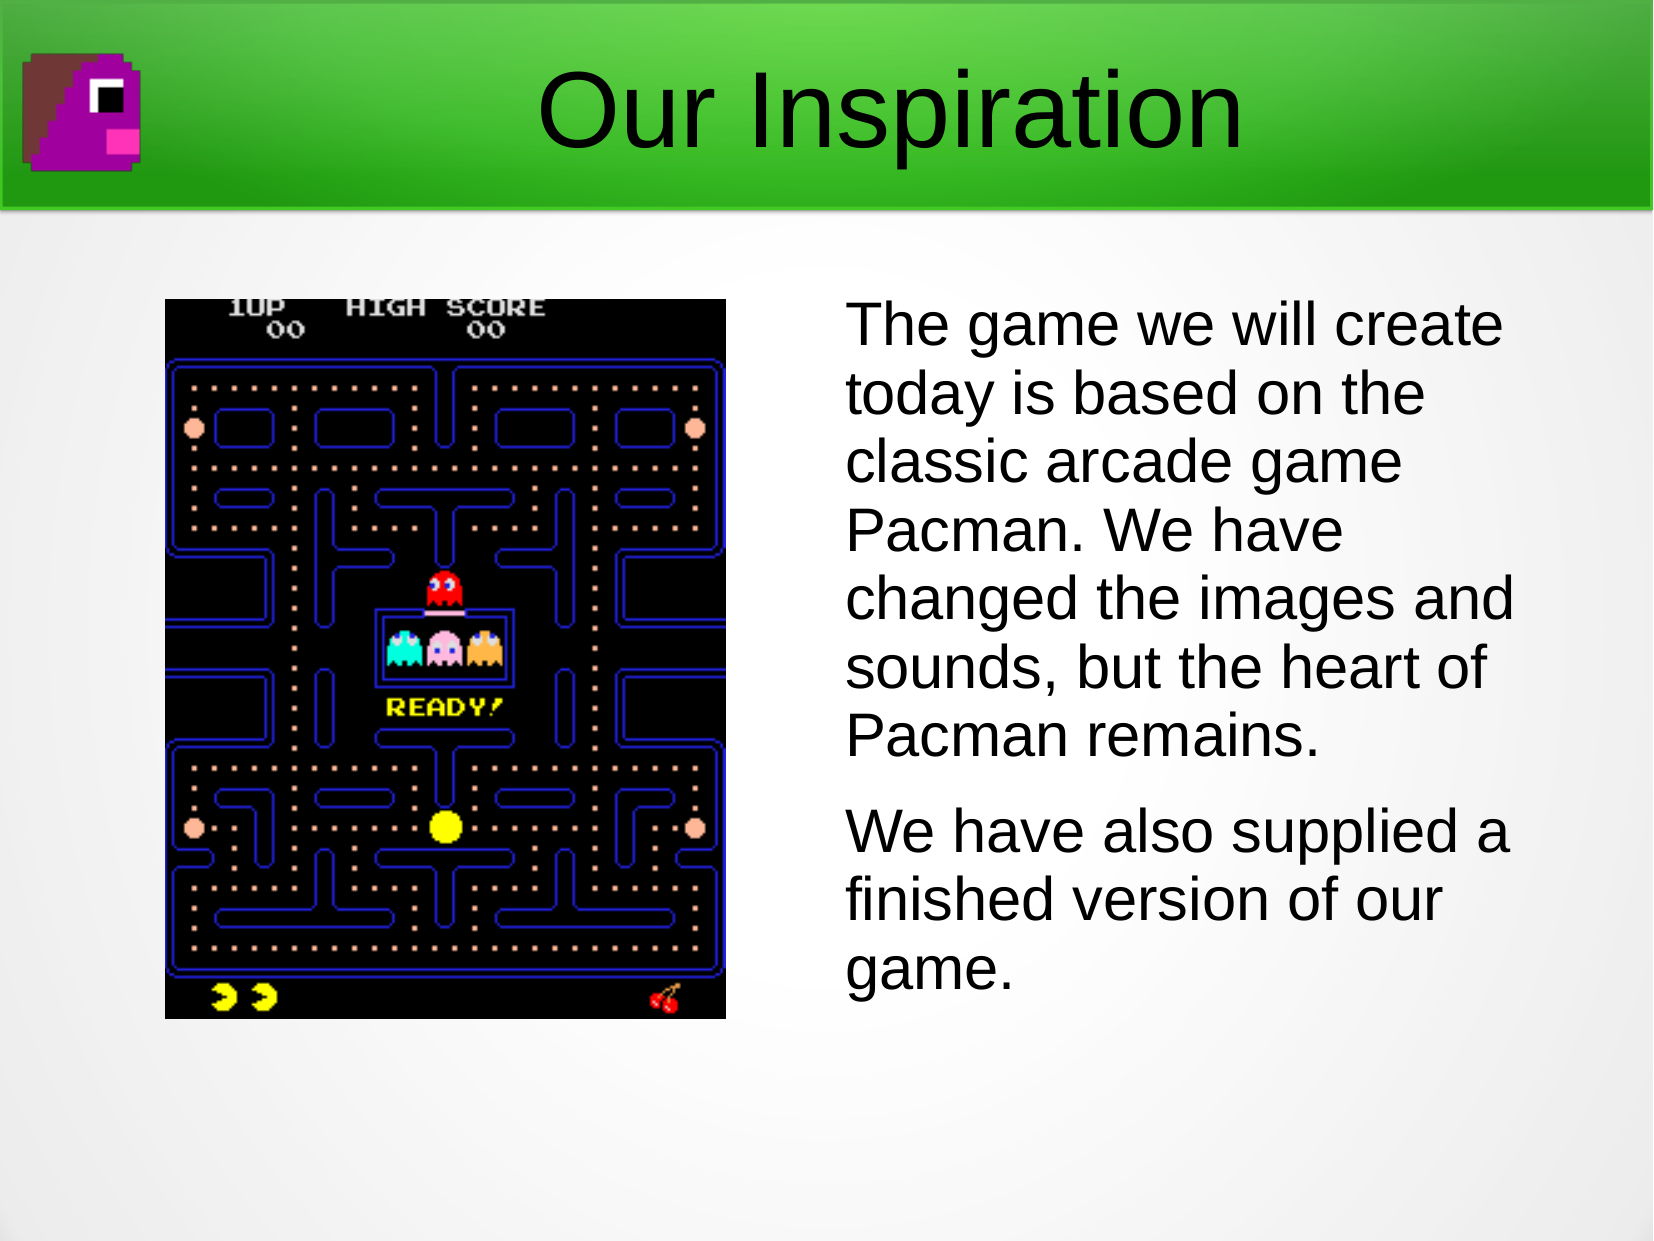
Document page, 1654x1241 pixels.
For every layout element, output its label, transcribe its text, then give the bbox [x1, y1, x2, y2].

list The game we will create today is based on the classic arcade game Pacman. We have changed the images and sounds, but the heart of Pacman remains. We have also supplied a finished version of our game. [844, 290, 1571, 1010]
picture [165, 299, 726, 1019]
picture [15, 46, 148, 180]
title Our Inspiration [148, 30, 1636, 190]
